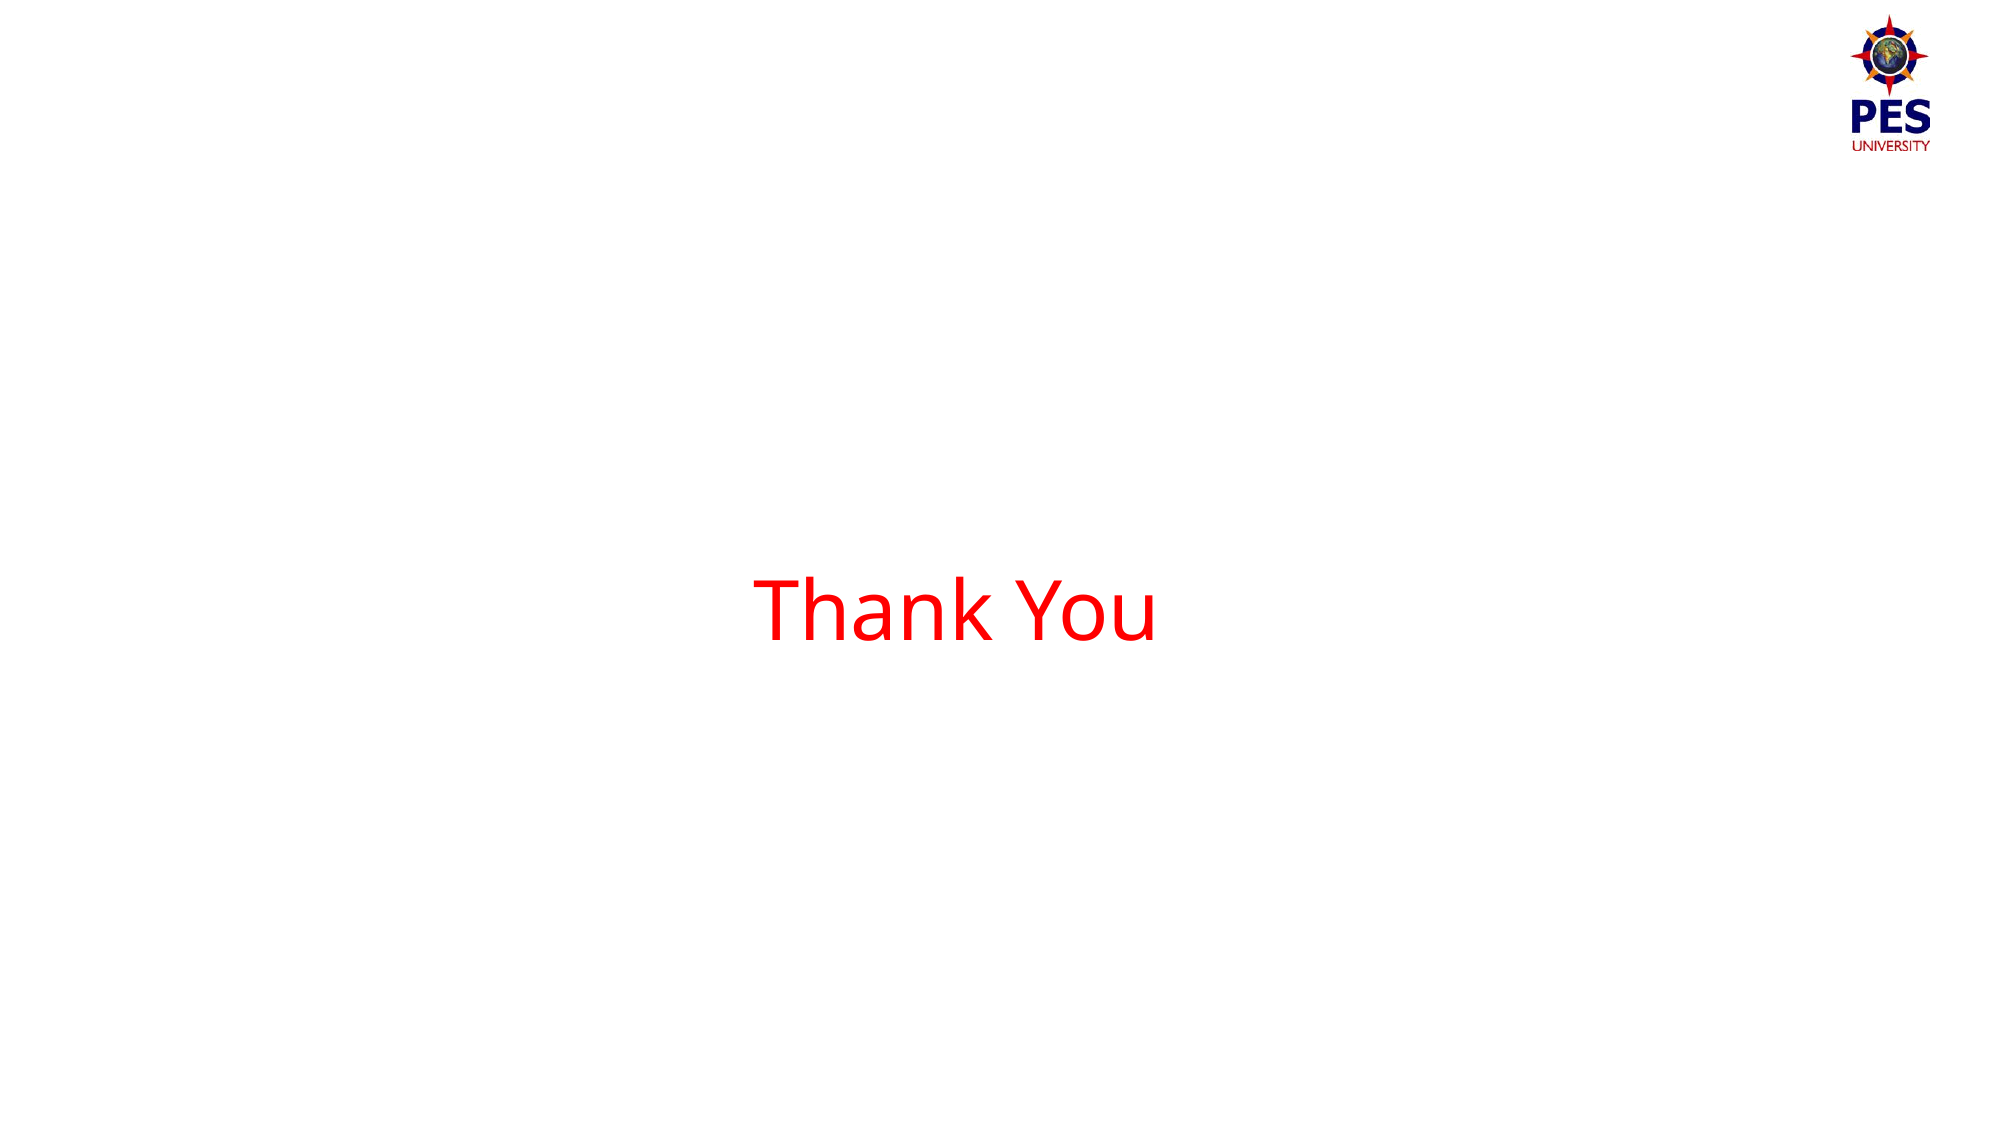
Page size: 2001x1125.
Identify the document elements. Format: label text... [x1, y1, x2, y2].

picture [1850, 14, 1930, 151]
text_box Thank You [717, 549, 1197, 666]
